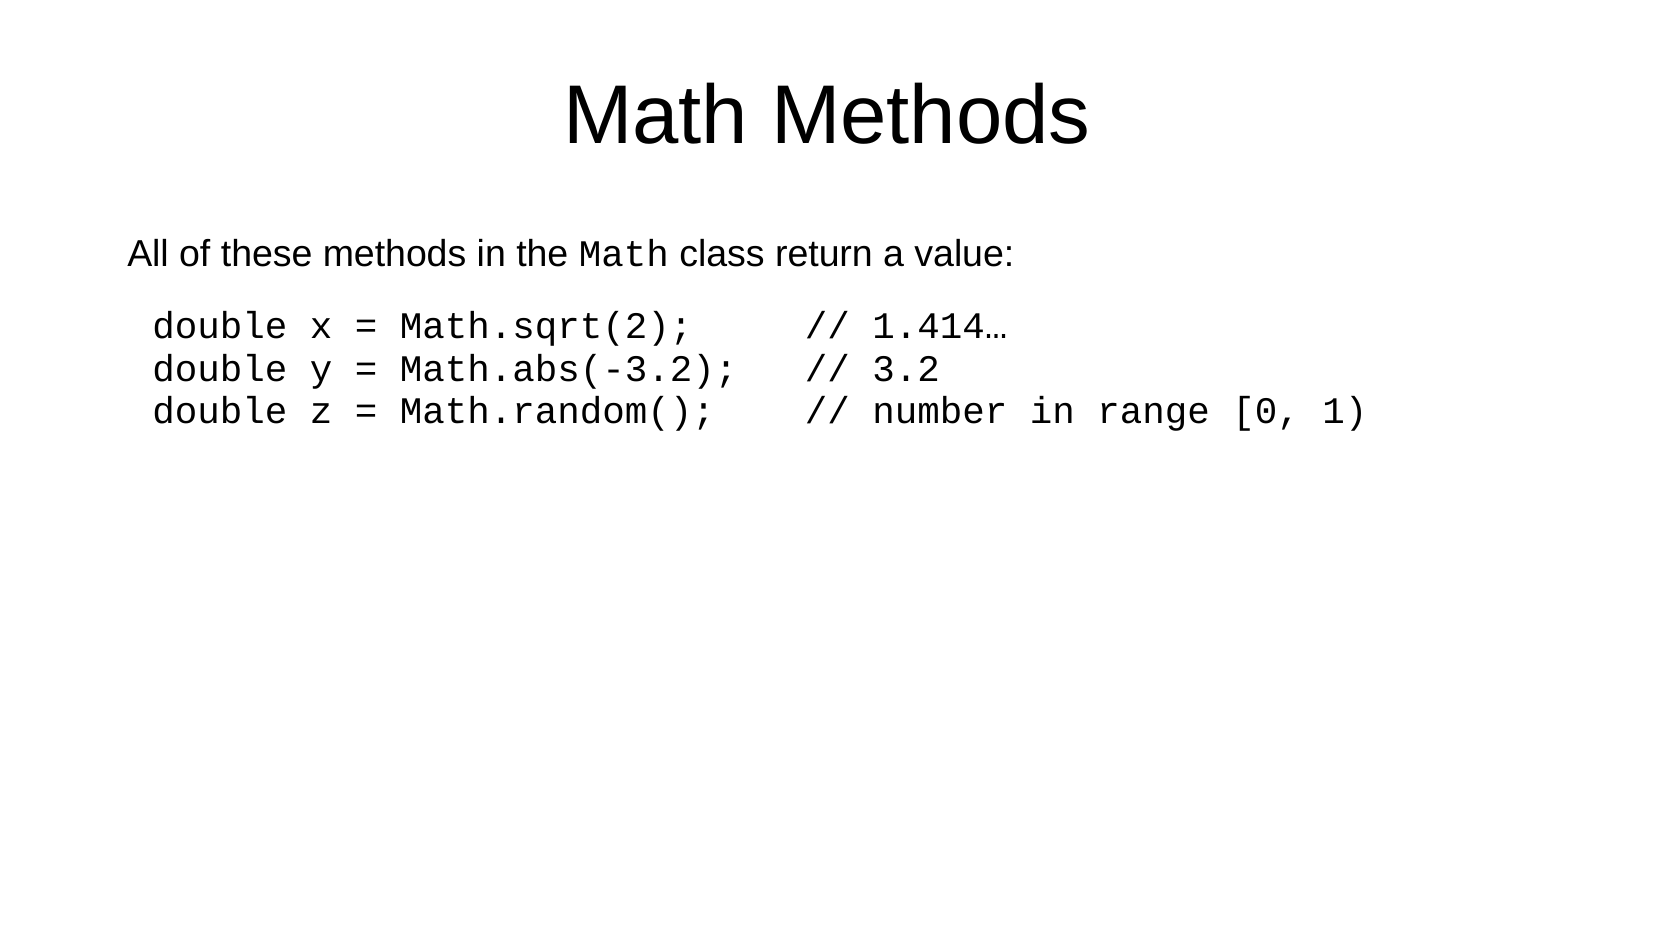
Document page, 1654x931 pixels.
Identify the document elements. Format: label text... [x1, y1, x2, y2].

title Math Methods [82, 37, 1571, 193]
text_box All of these methods in the Math class return a value: [112, 225, 1030, 286]
text_box double x = Math.sqrt(2); // 1.414… double y = Math.abs(-3.2); // 3.2 double z = Math.random(); // number in range [0, 1) [137, 300, 1383, 443]
